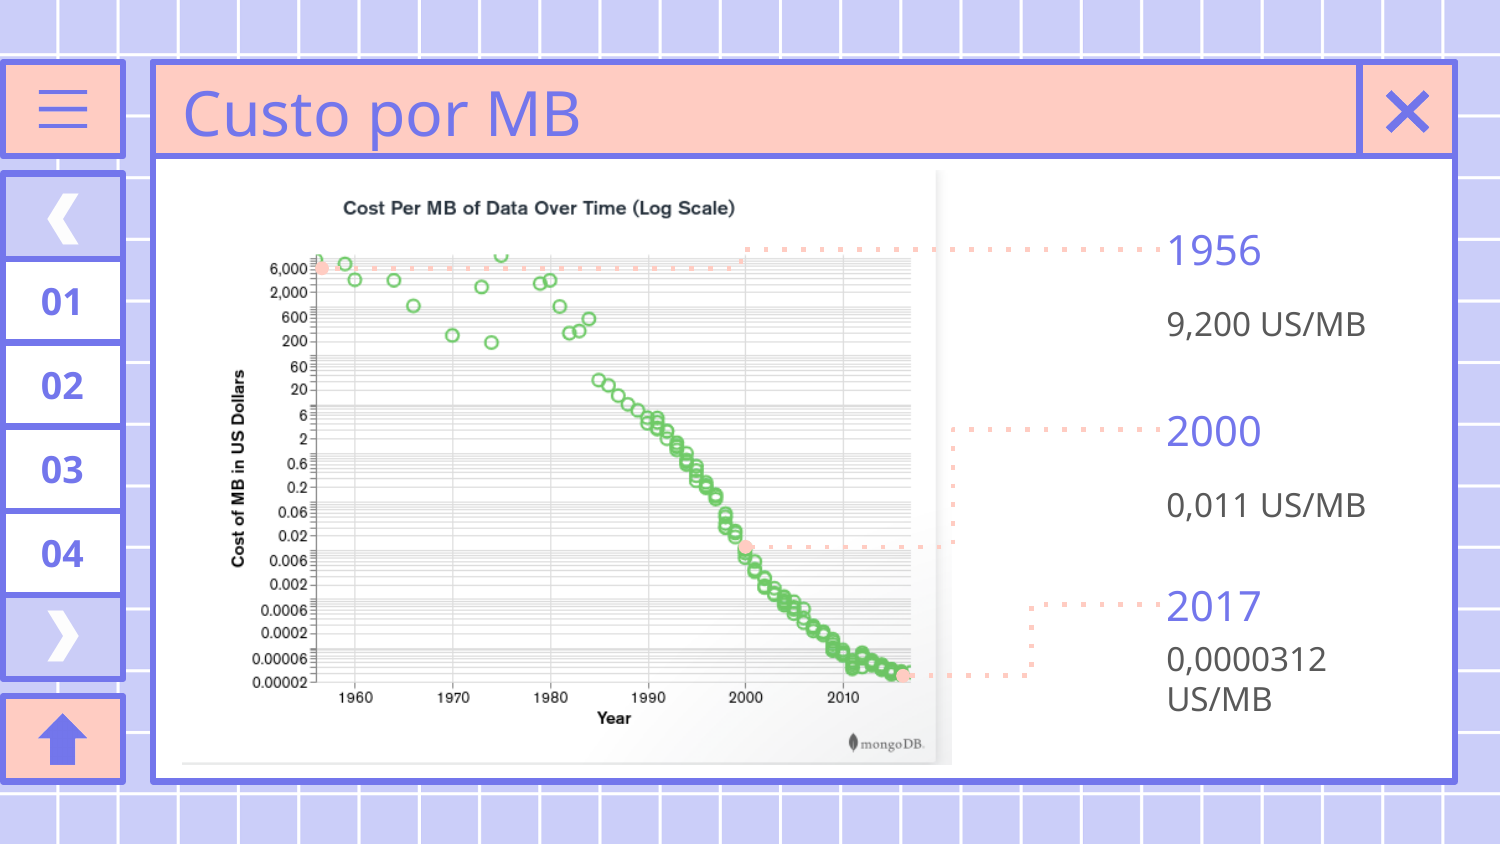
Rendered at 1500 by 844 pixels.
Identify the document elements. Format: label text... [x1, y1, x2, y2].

text_box 03 [20, 449, 104, 487]
title Custo por MB [182, 64, 1318, 159]
text_box 2000 [1160, 394, 1382, 465]
text_box 2017 [1160, 568, 1382, 639]
picture [38, 610, 88, 662]
picture [37, 713, 87, 765]
text_box 1956 [1160, 213, 1382, 284]
text_box 04 [20, 533, 104, 572]
picture [0, 0, 1500, 844]
picture [38, 193, 88, 245]
text_box 9,200 US/MB [1160, 284, 1382, 362]
picture [38, 90, 88, 128]
text_box 0,011 US/MB [1160, 465, 1382, 543]
text_box 02 [20, 365, 104, 403]
text_box 0,0000312 US/MB [1160, 639, 1430, 717]
text_box 01 [20, 281, 104, 319]
